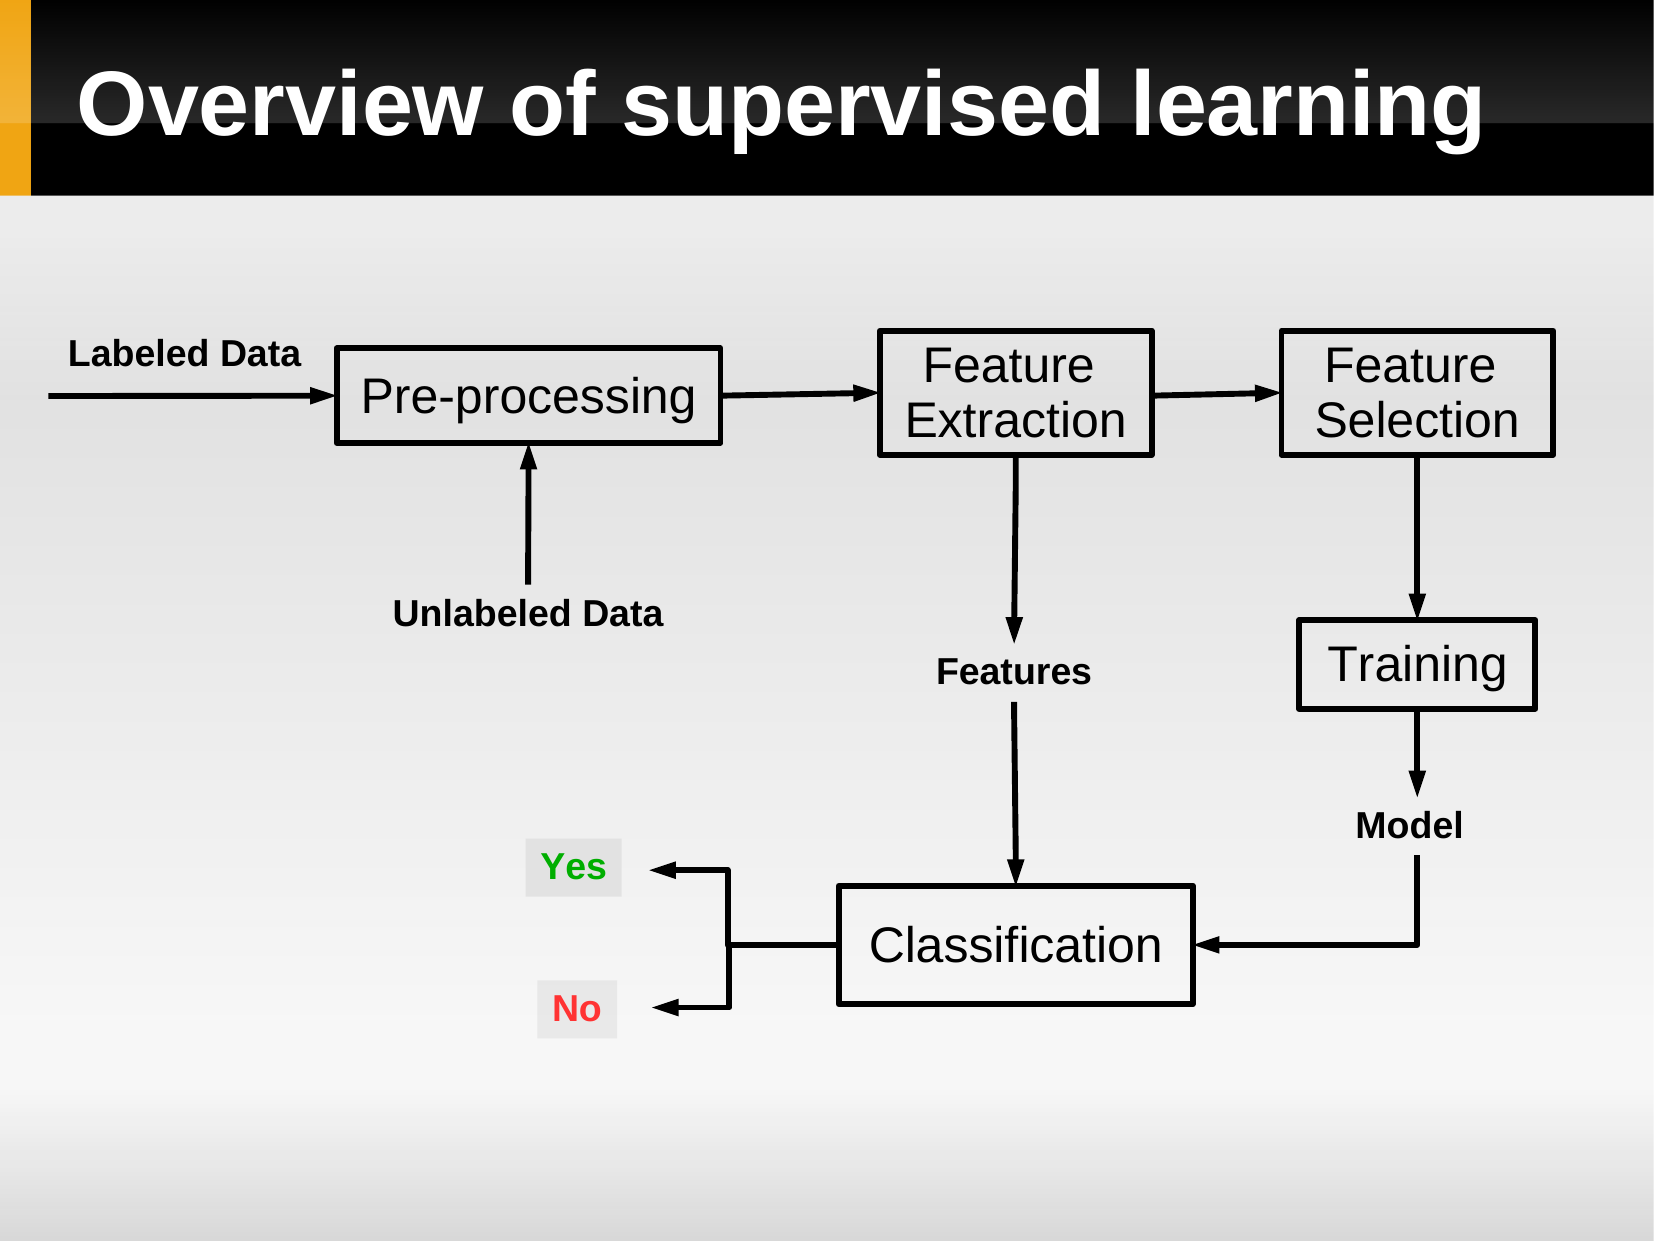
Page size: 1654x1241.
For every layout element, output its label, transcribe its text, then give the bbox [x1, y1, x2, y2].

text_box Feature Extraction [879, 330, 1152, 455]
text_box Unlabeled Data [377, 584, 679, 643]
text_box Training [1299, 620, 1536, 709]
text_box Feature Selection [1281, 330, 1554, 455]
text_box Pre-processing [336, 348, 721, 443]
title Overview of supervised learning [76, 0, 1565, 208]
text_box Yes [525, 838, 622, 897]
text_box No [537, 980, 618, 1039]
text_box Features [921, 643, 1107, 702]
text_box Model [1340, 797, 1495, 856]
picture [0, 0, 1654, 1241]
text_box Classification [838, 885, 1193, 1004]
text_box Labeled Data [53, 324, 317, 383]
